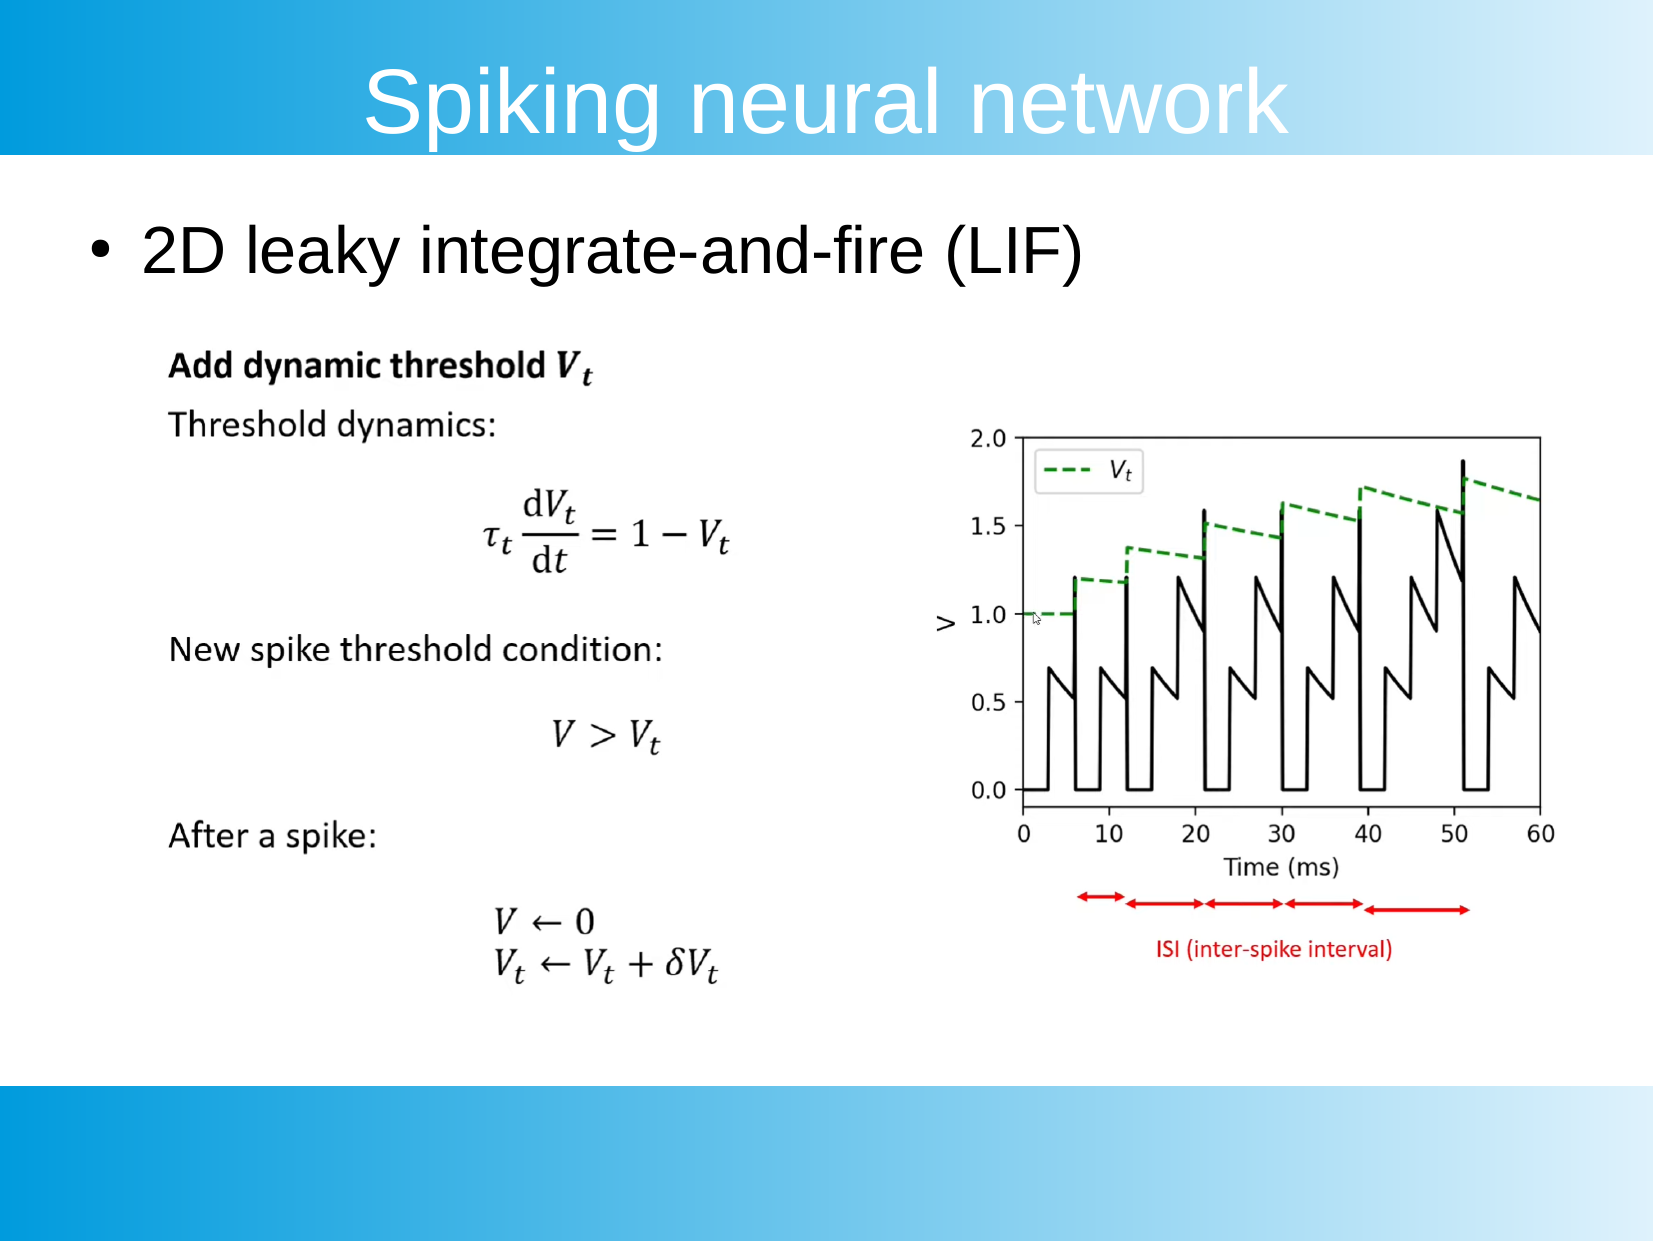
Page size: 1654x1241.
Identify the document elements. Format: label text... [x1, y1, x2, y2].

list 2D leaky integrate-and-fire (LIF) [70, 212, 1559, 360]
picture [897, 389, 1576, 976]
title Spiking neural network [82, 49, 1571, 155]
picture [135, 323, 839, 1016]
